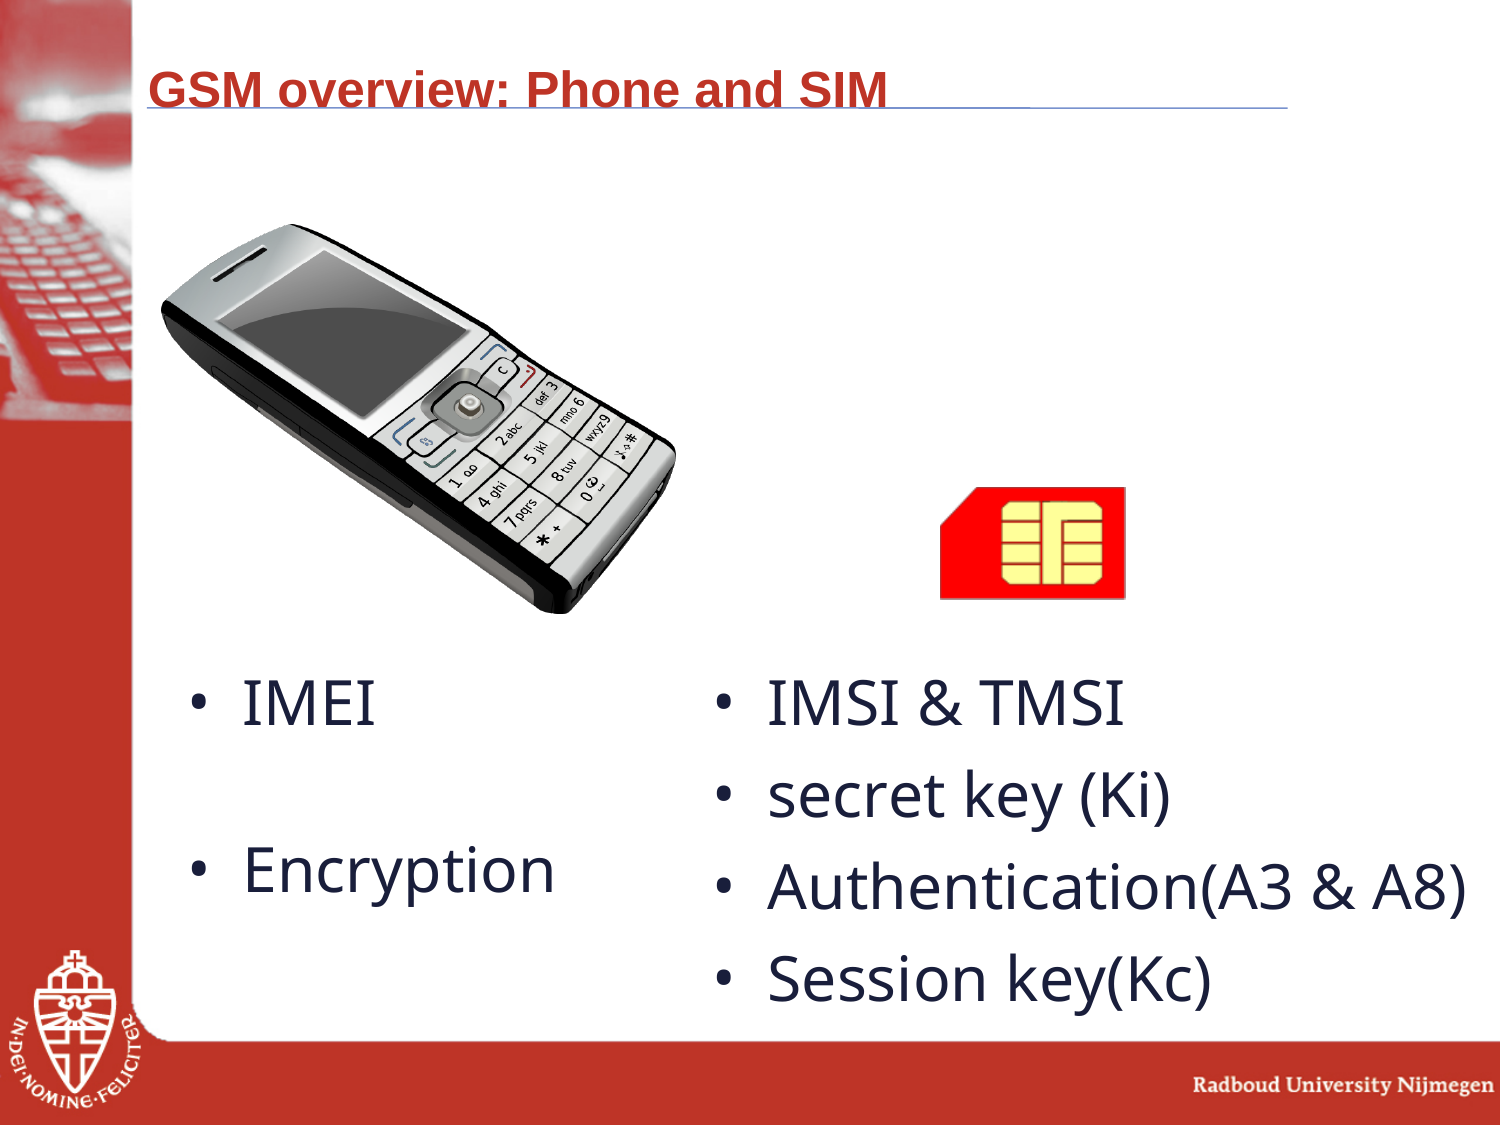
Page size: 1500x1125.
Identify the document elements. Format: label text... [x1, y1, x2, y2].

title GSM overview: Phone and SIM [147, 0, 1491, 122]
picture [0, 0, 1500, 1125]
list IMEI Encryption [187, 655, 952, 1013]
list IMSI & TMSI secret key (Ki) Authentication(A3 & A8) Session key(Kc) [712, 655, 1500, 1088]
